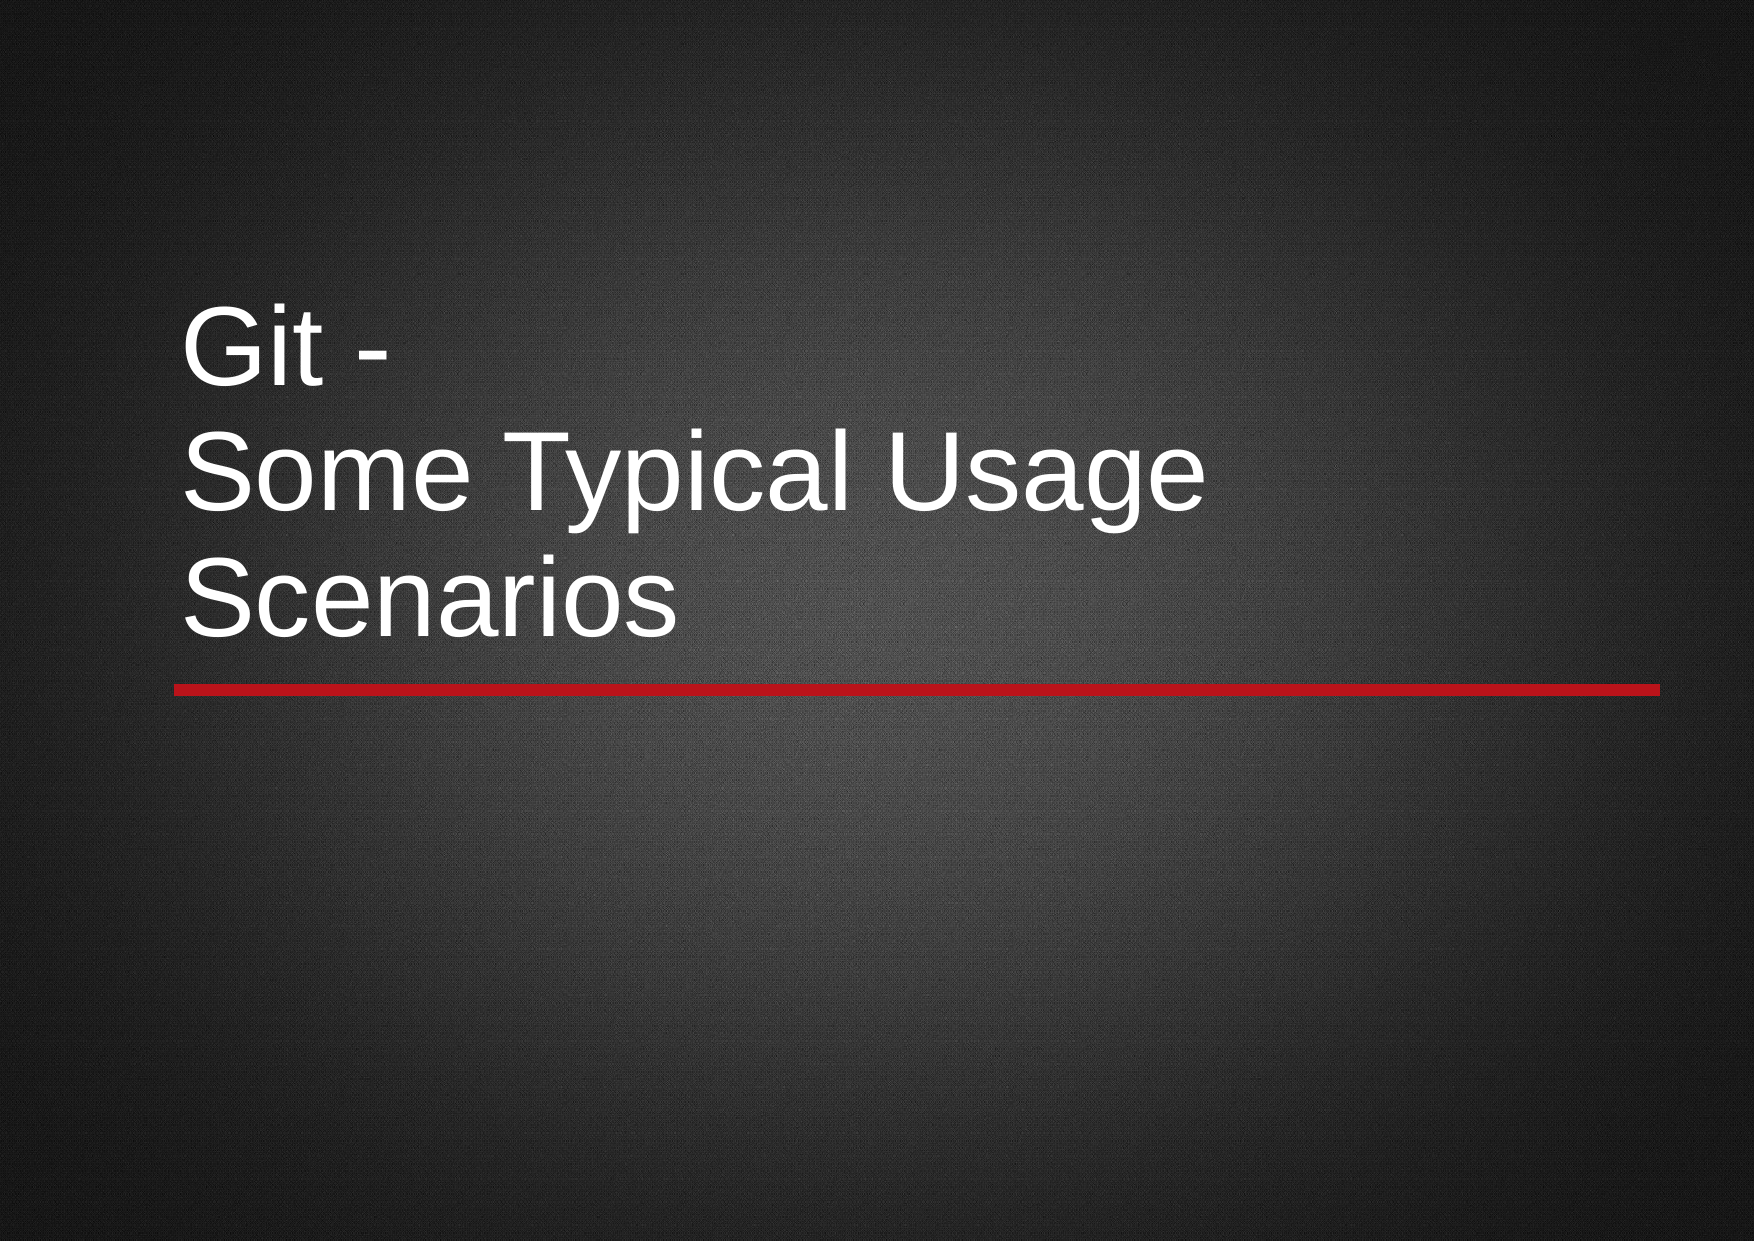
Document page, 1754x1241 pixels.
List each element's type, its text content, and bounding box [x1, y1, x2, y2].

title Git - Some Typical Usage Scenarios [180, 49, 1667, 661]
picture [0, 0, 1754, 1241]
